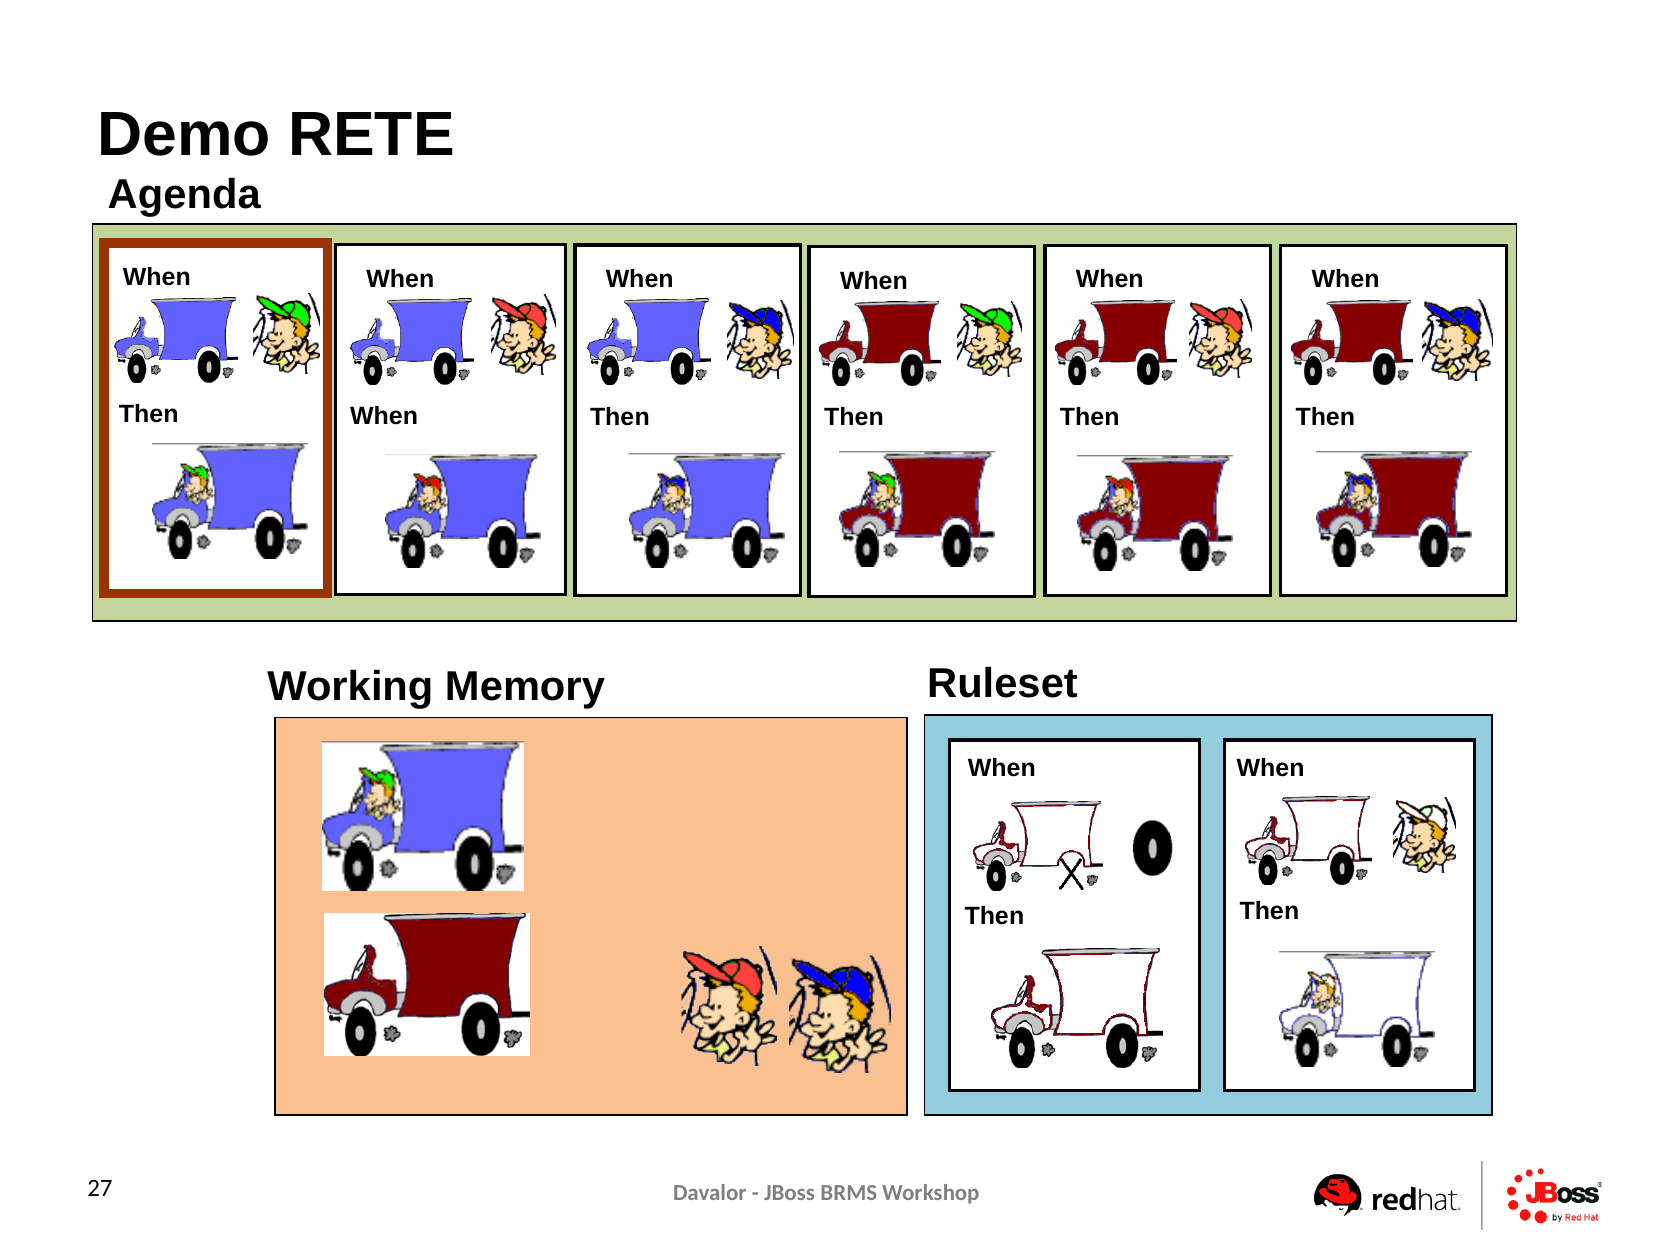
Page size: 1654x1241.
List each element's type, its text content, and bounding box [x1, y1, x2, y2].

picture [1245, 796, 1372, 885]
picture [1077, 455, 1233, 571]
picture [322, 741, 524, 891]
picture [385, 453, 541, 568]
text_box When [335, 394, 473, 440]
text_box When [952, 746, 1091, 792]
text_box When [107, 255, 221, 301]
text_box Working Memory [252, 655, 753, 721]
picture [1316, 451, 1472, 567]
text_box When [1296, 258, 1410, 304]
text_box Then [1045, 395, 1163, 441]
text_box Agenda [92, 163, 321, 229]
picture [727, 299, 794, 379]
text_box Then [949, 895, 1087, 941]
picture [490, 294, 556, 376]
text_box When [825, 259, 938, 305]
picture [587, 298, 711, 385]
text_box When [1221, 746, 1360, 792]
text_box Then [809, 395, 927, 441]
picture [324, 913, 530, 1056]
text_box Then [575, 395, 693, 441]
picture [152, 443, 308, 559]
picture [1279, 951, 1435, 1067]
picture [991, 948, 1163, 1068]
picture [1393, 797, 1456, 873]
picture [1422, 298, 1493, 381]
text_box [924, 715, 1492, 1115]
picture [1314, 1161, 1602, 1230]
picture [252, 293, 320, 374]
text_box When [590, 257, 704, 303]
text_box [275, 717, 907, 1115]
picture [1131, 817, 1174, 878]
text_box When [351, 257, 465, 303]
title Demo RETE [82, 95, 1571, 226]
picture [973, 801, 1103, 891]
picture [114, 297, 238, 383]
picture [350, 298, 474, 385]
picture [680, 946, 777, 1066]
picture [629, 453, 785, 568]
picture [1055, 300, 1177, 385]
picture [789, 954, 891, 1073]
picture [956, 301, 1022, 377]
picture [1188, 299, 1252, 378]
picture [819, 301, 941, 386]
text_box Then [103, 393, 215, 439]
text_box [93, 224, 1517, 621]
text_box When [1060, 258, 1174, 304]
picture [1291, 300, 1413, 385]
text_box Then [1224, 890, 1362, 936]
picture [839, 451, 995, 567]
text_box Ruleset [911, 652, 1300, 718]
text_box Then [1280, 395, 1398, 441]
